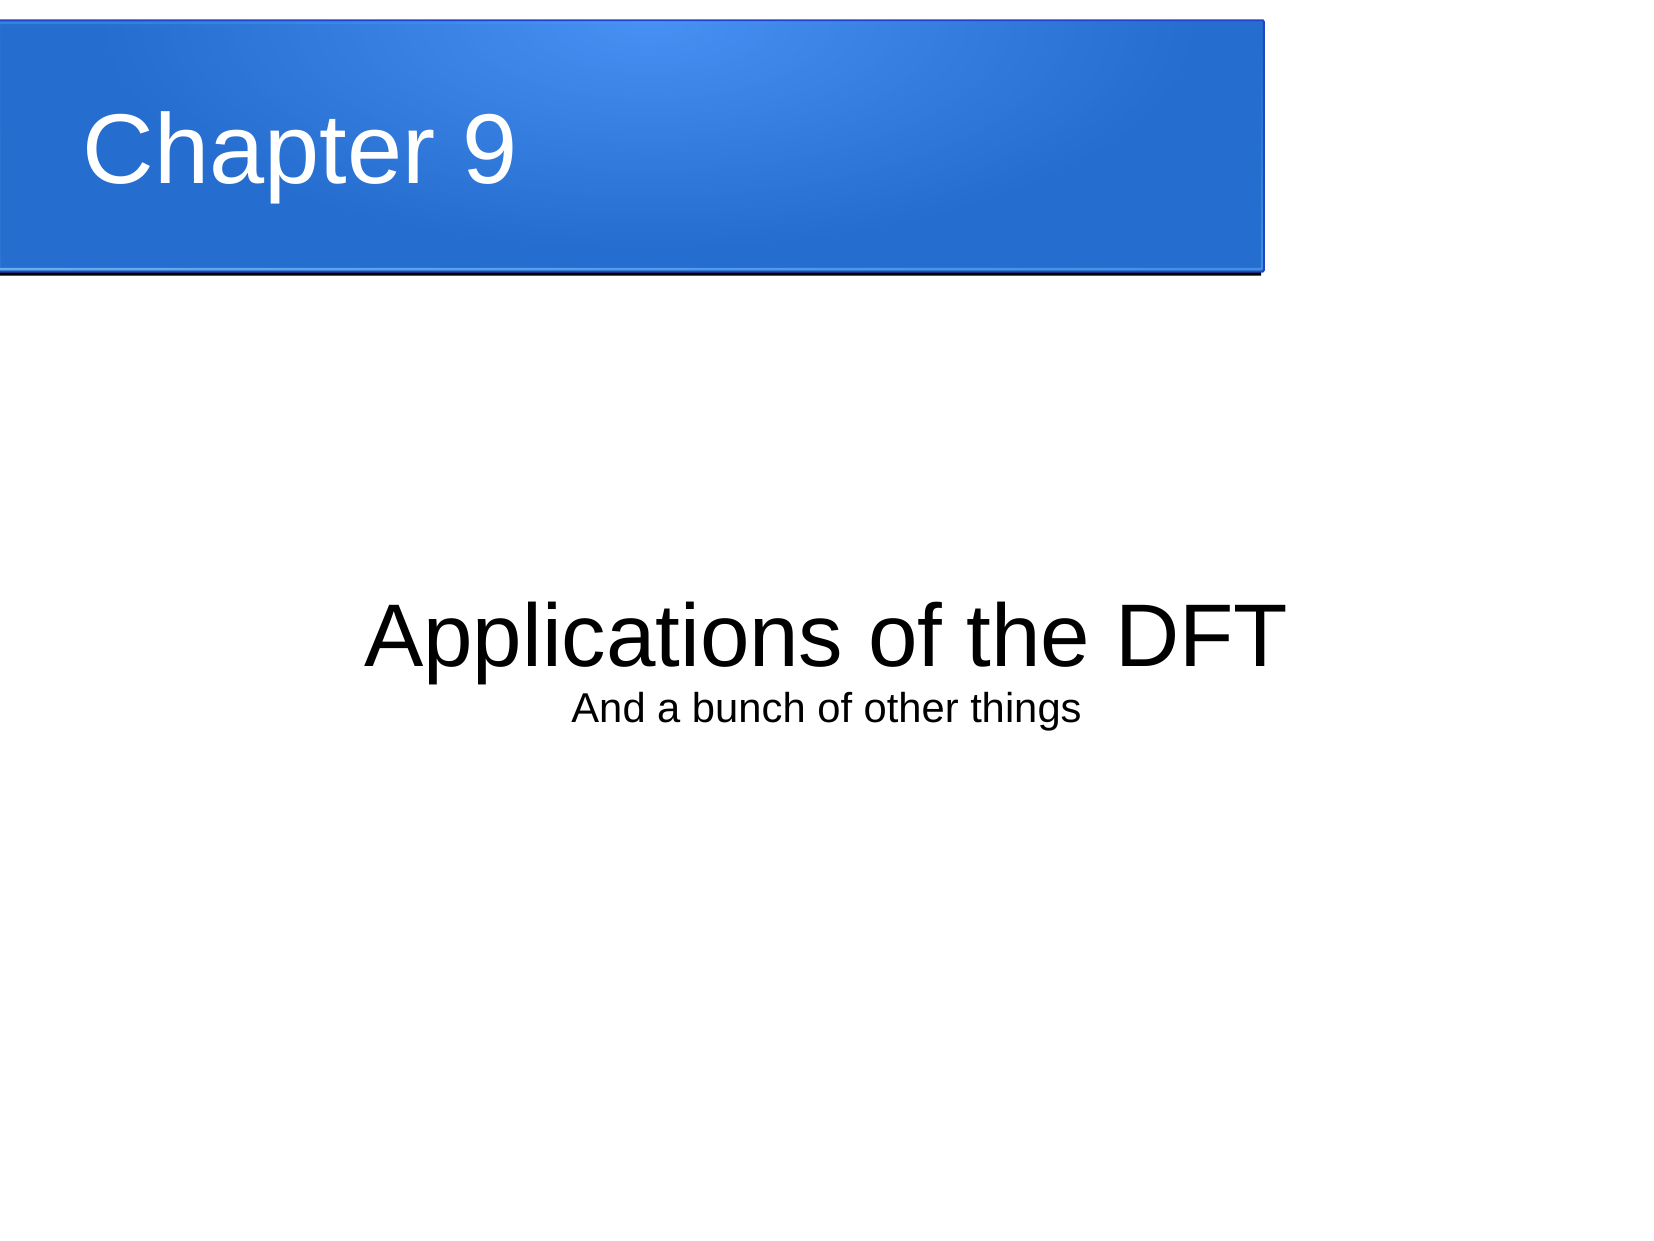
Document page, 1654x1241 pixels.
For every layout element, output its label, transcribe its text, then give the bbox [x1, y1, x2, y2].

subtitle Applications of the DFT And a bunch of other things [82, 299, 1571, 1019]
title Chapter 9 [82, 47, 1235, 252]
